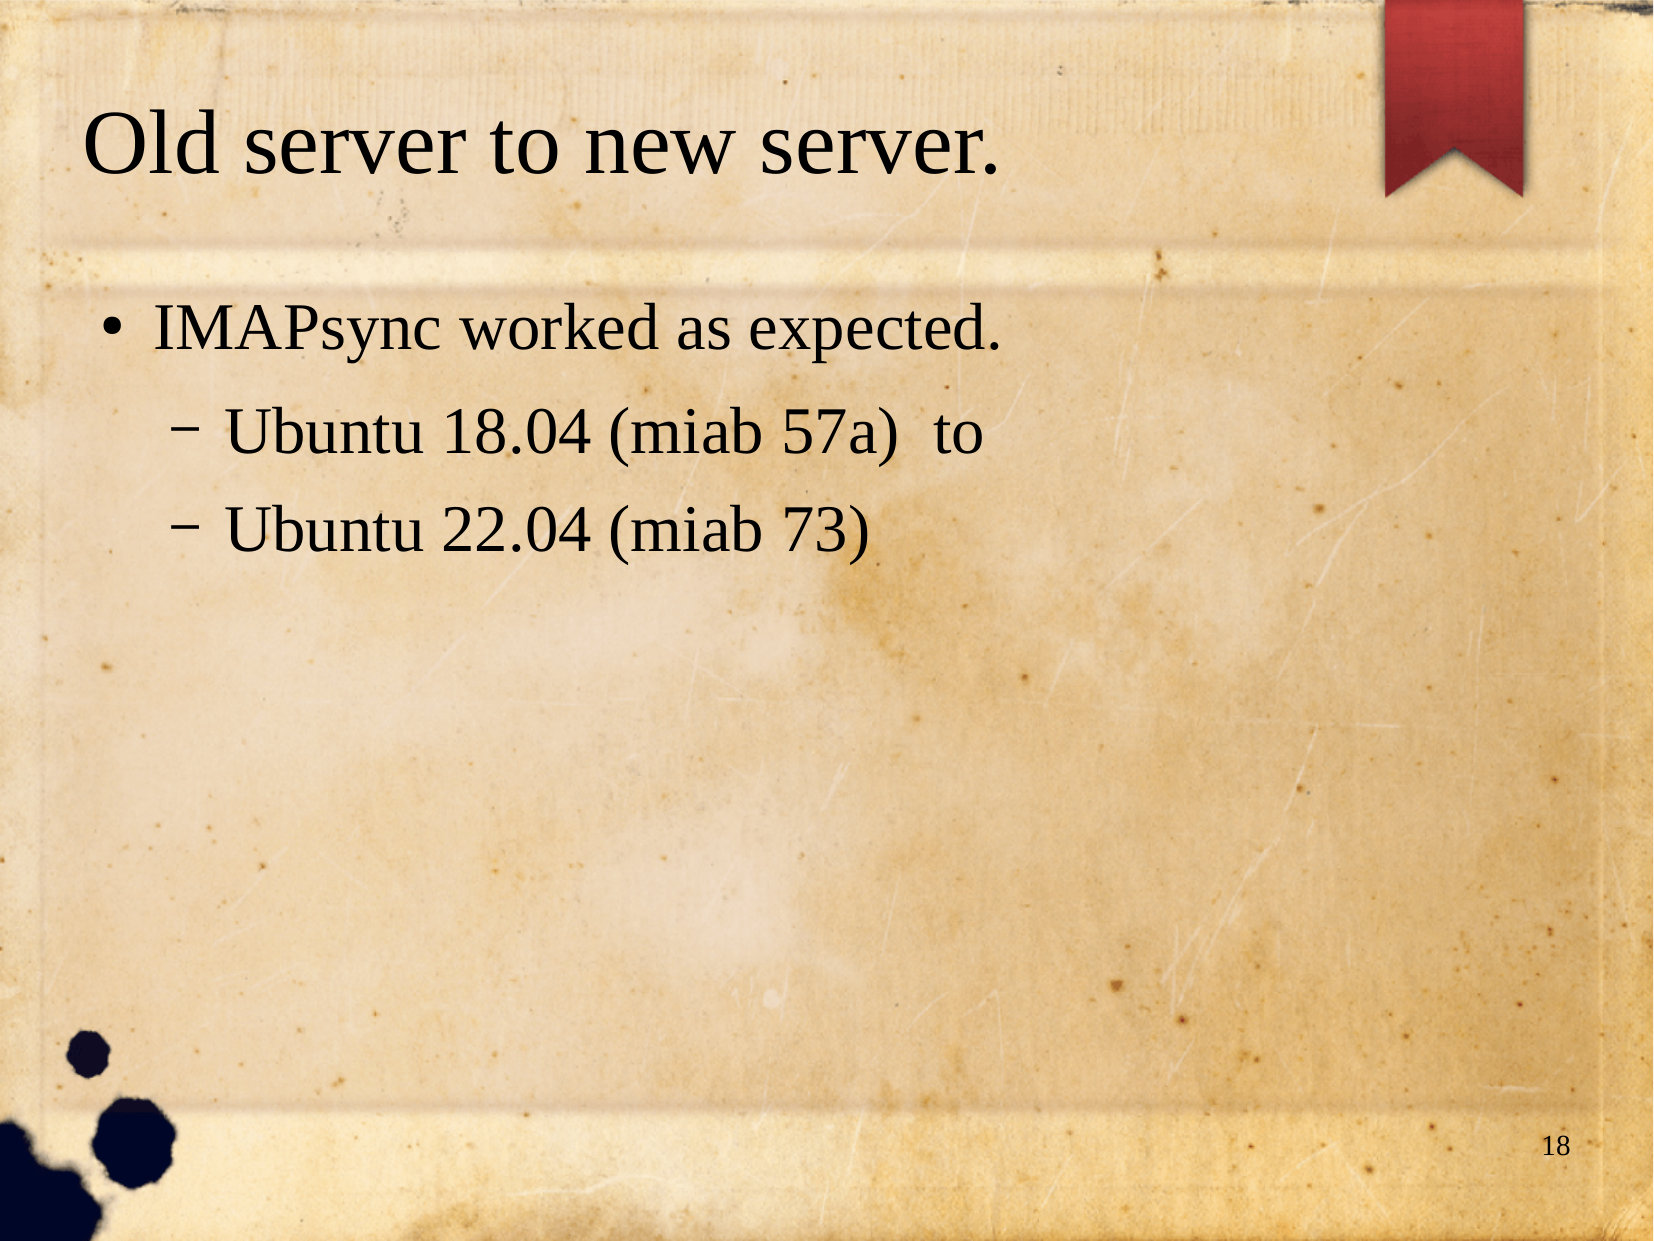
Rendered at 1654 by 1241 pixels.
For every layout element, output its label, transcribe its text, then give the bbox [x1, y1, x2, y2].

title Old server to new server. [82, 49, 1347, 237]
picture [0, 0, 1654, 1241]
list IMAPsync worked as expected. Ubuntu 18.04 (miab 57a) to Ubuntu 22.04 (miab 73) [82, 290, 1538, 1010]
